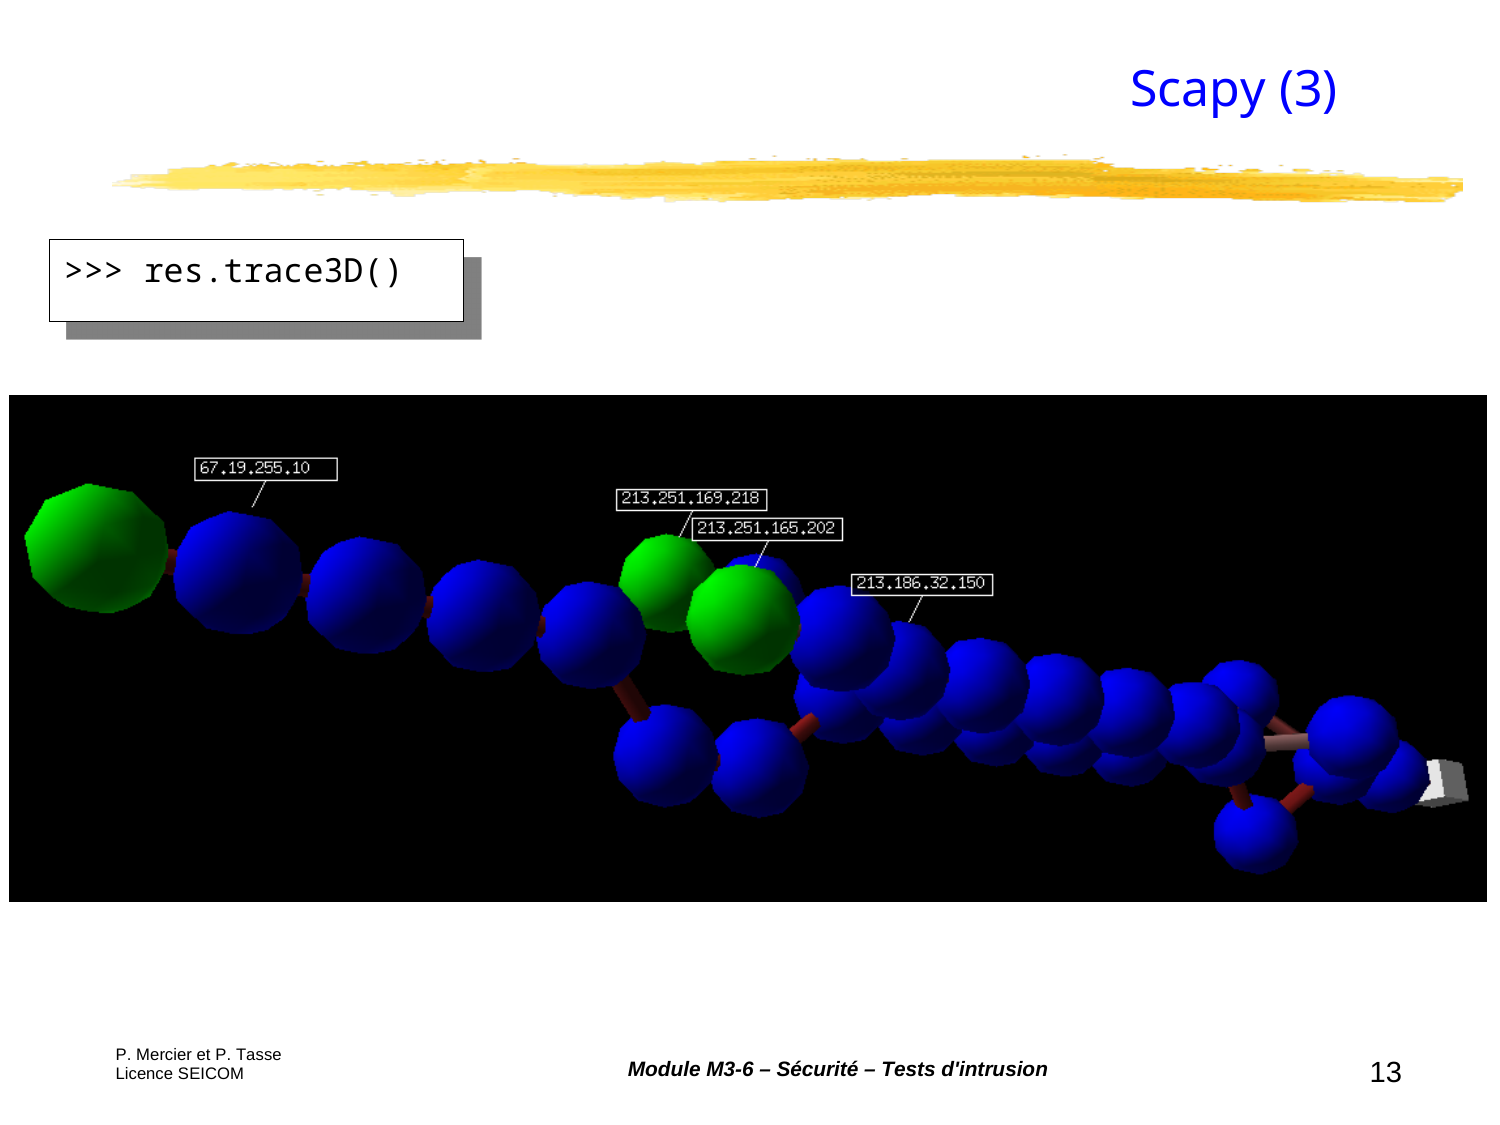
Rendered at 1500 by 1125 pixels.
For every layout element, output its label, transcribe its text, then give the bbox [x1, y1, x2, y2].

picture [9, 395, 1487, 903]
text_box >>> res.trace3D() [49, 239, 464, 322]
title Scapy (3) [62, 37, 1338, 138]
picture [112, 149, 1463, 213]
